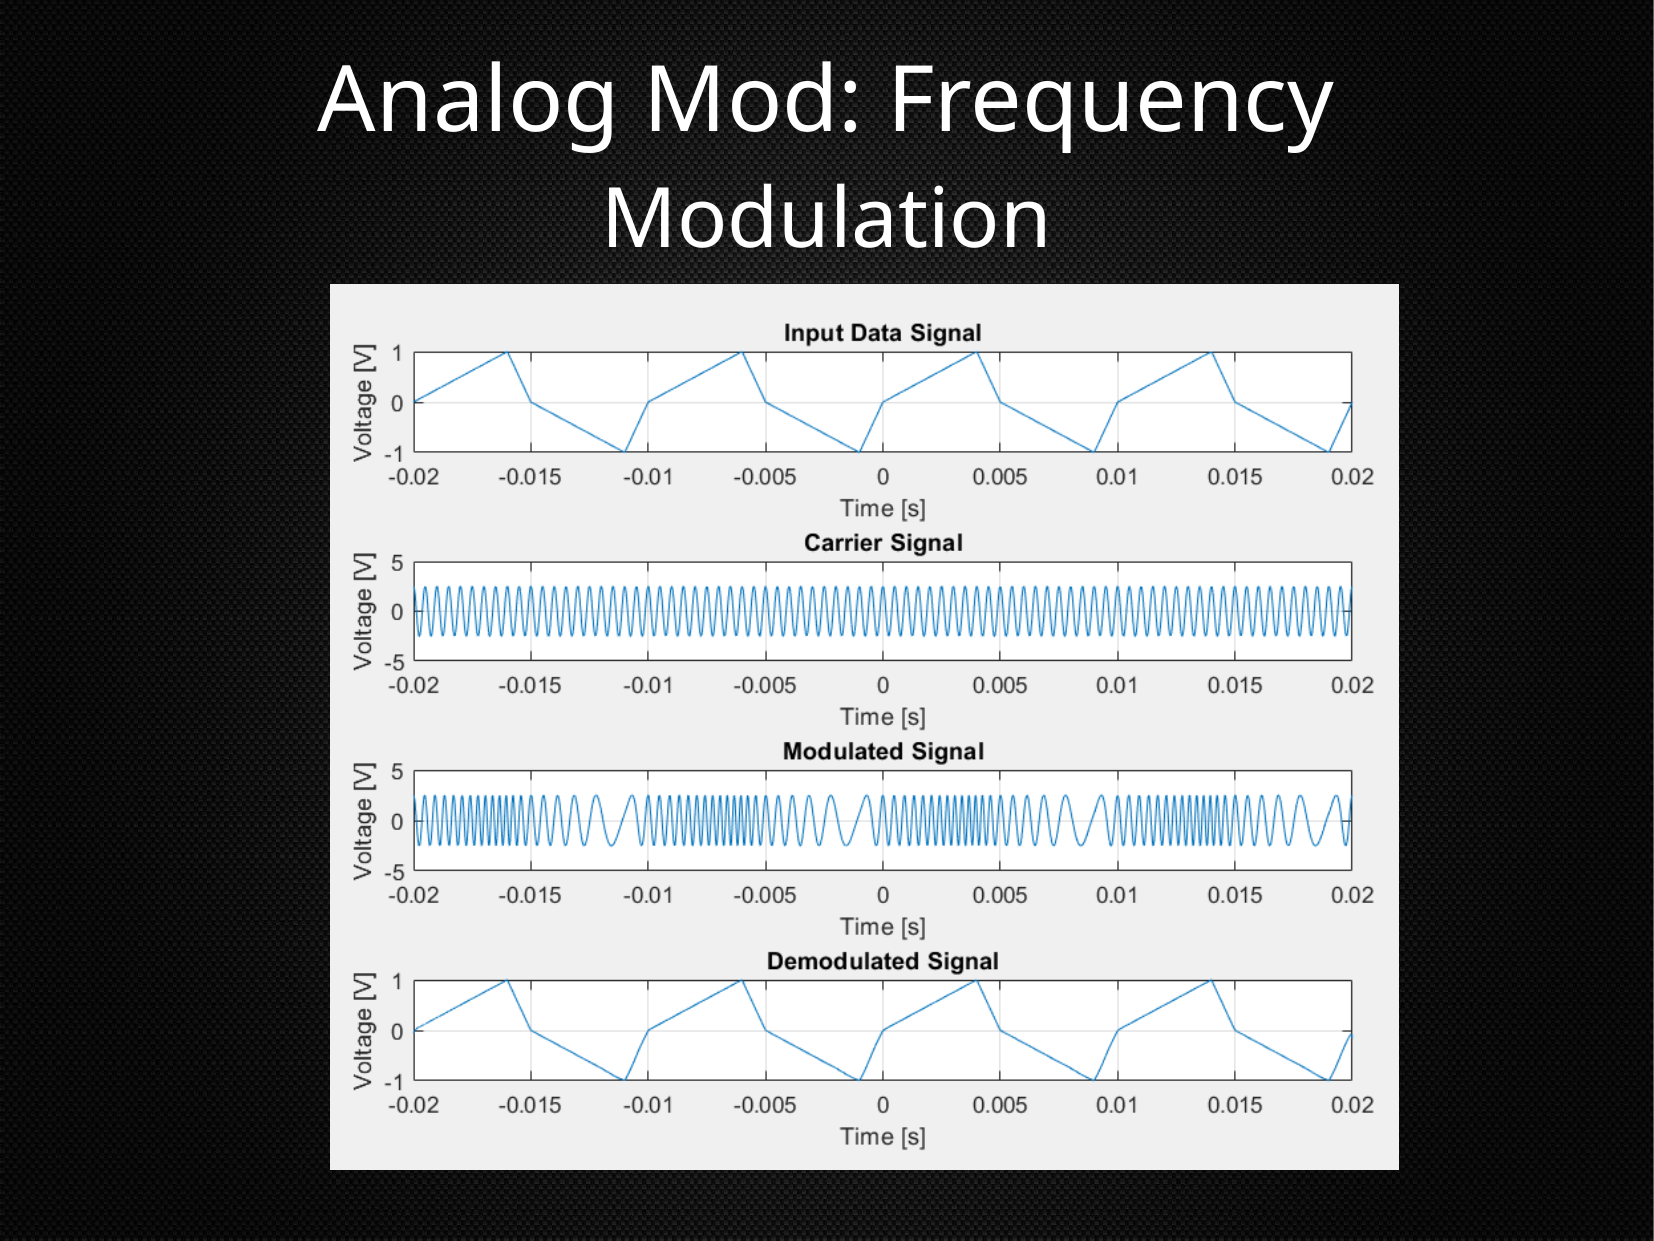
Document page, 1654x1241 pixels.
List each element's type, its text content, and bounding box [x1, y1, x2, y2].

title Analog Mod: Frequency Modulation [82, 18, 1571, 288]
picture [0, 0, 1654, 1241]
